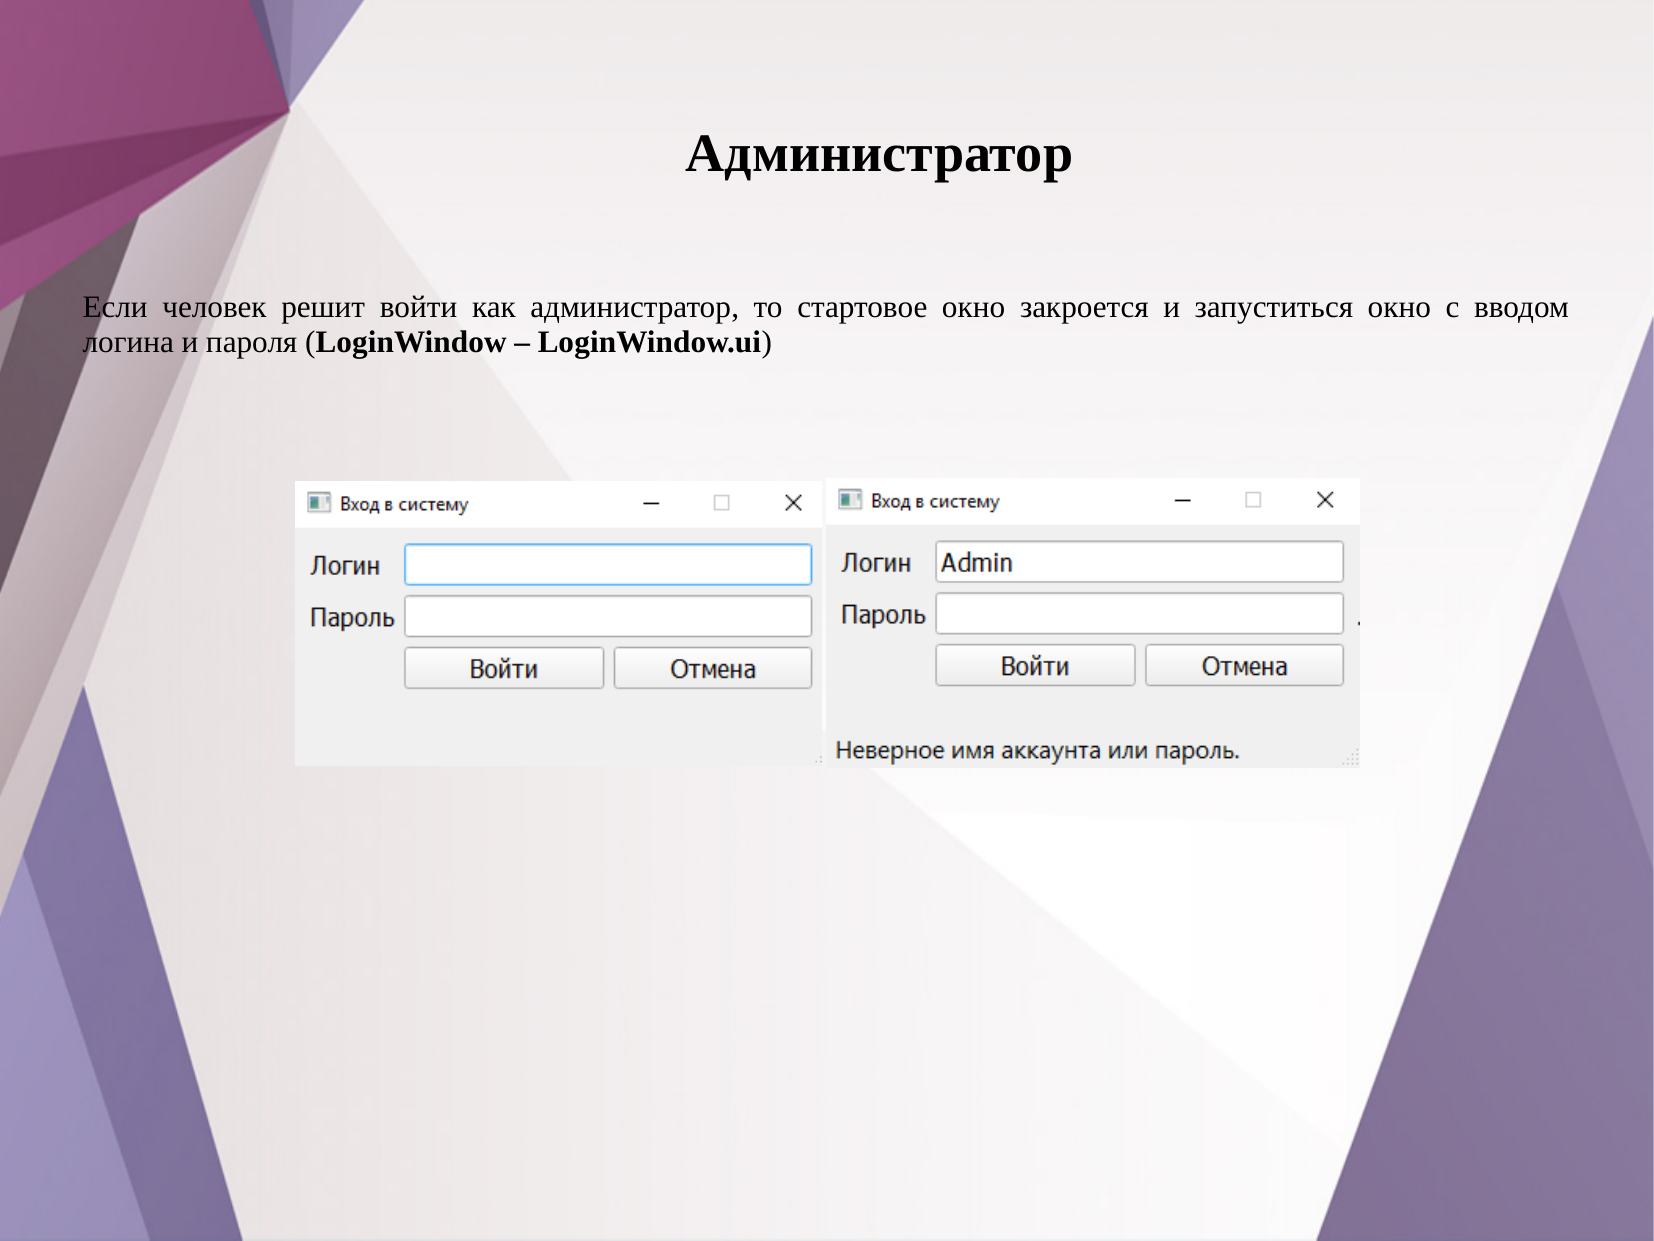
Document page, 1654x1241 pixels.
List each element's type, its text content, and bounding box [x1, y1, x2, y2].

list Если человек решит войти как администратор, то стартовое окно закроется и запуститься окно с вводом логина и пароля (LoginWindow – LoginWindow.ui) [82, 290, 1571, 1010]
title Администратор [82, 49, 1571, 257]
picture [0, 0, 1654, 1241]
